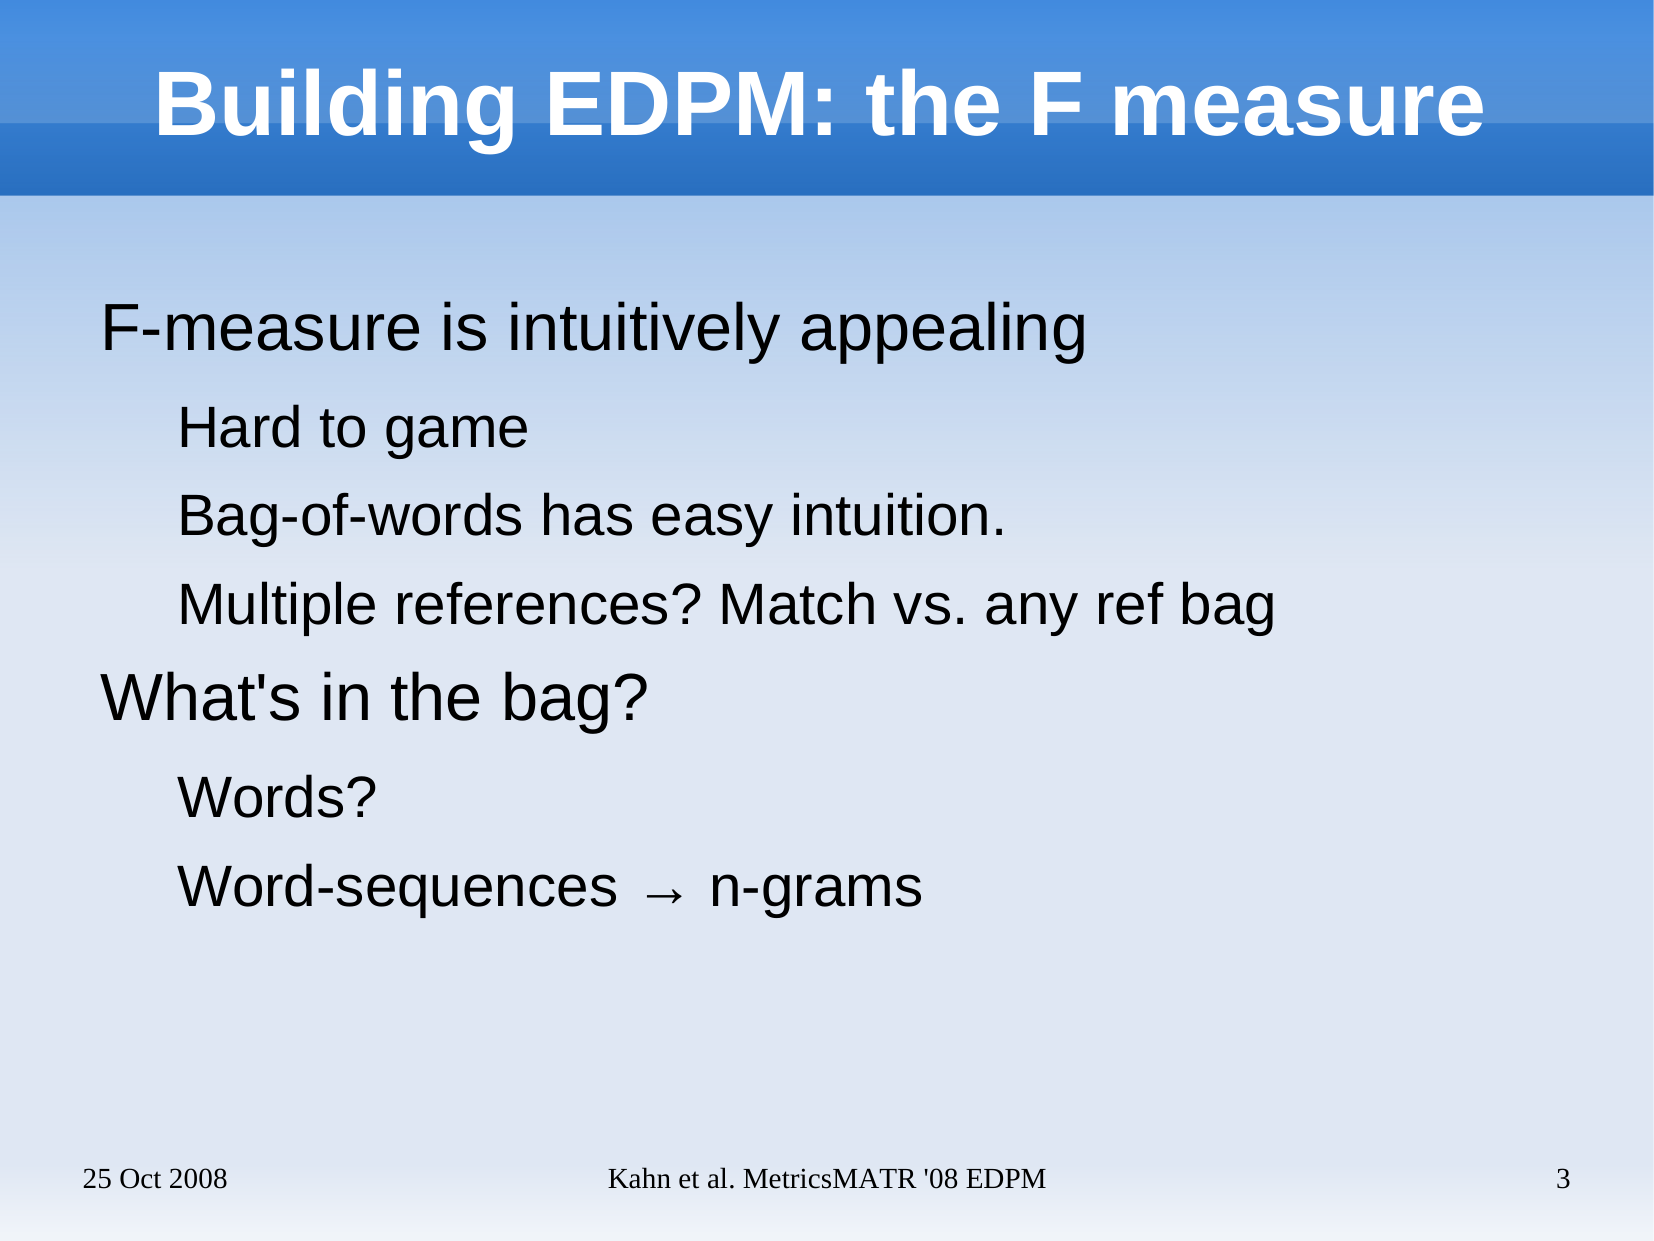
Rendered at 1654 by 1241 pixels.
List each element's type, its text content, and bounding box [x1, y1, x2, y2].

picture [0, 0, 1654, 1241]
title Building EDPM: the F measure [76, 0, 1565, 208]
list F-measure is intuitively appealing Hard to game Bag-of-words has easy intuition. Multiple references? Match vs. any ref bag What's in the bag? Words? Word-sequences → n-grams [82, 290, 1571, 1109]
